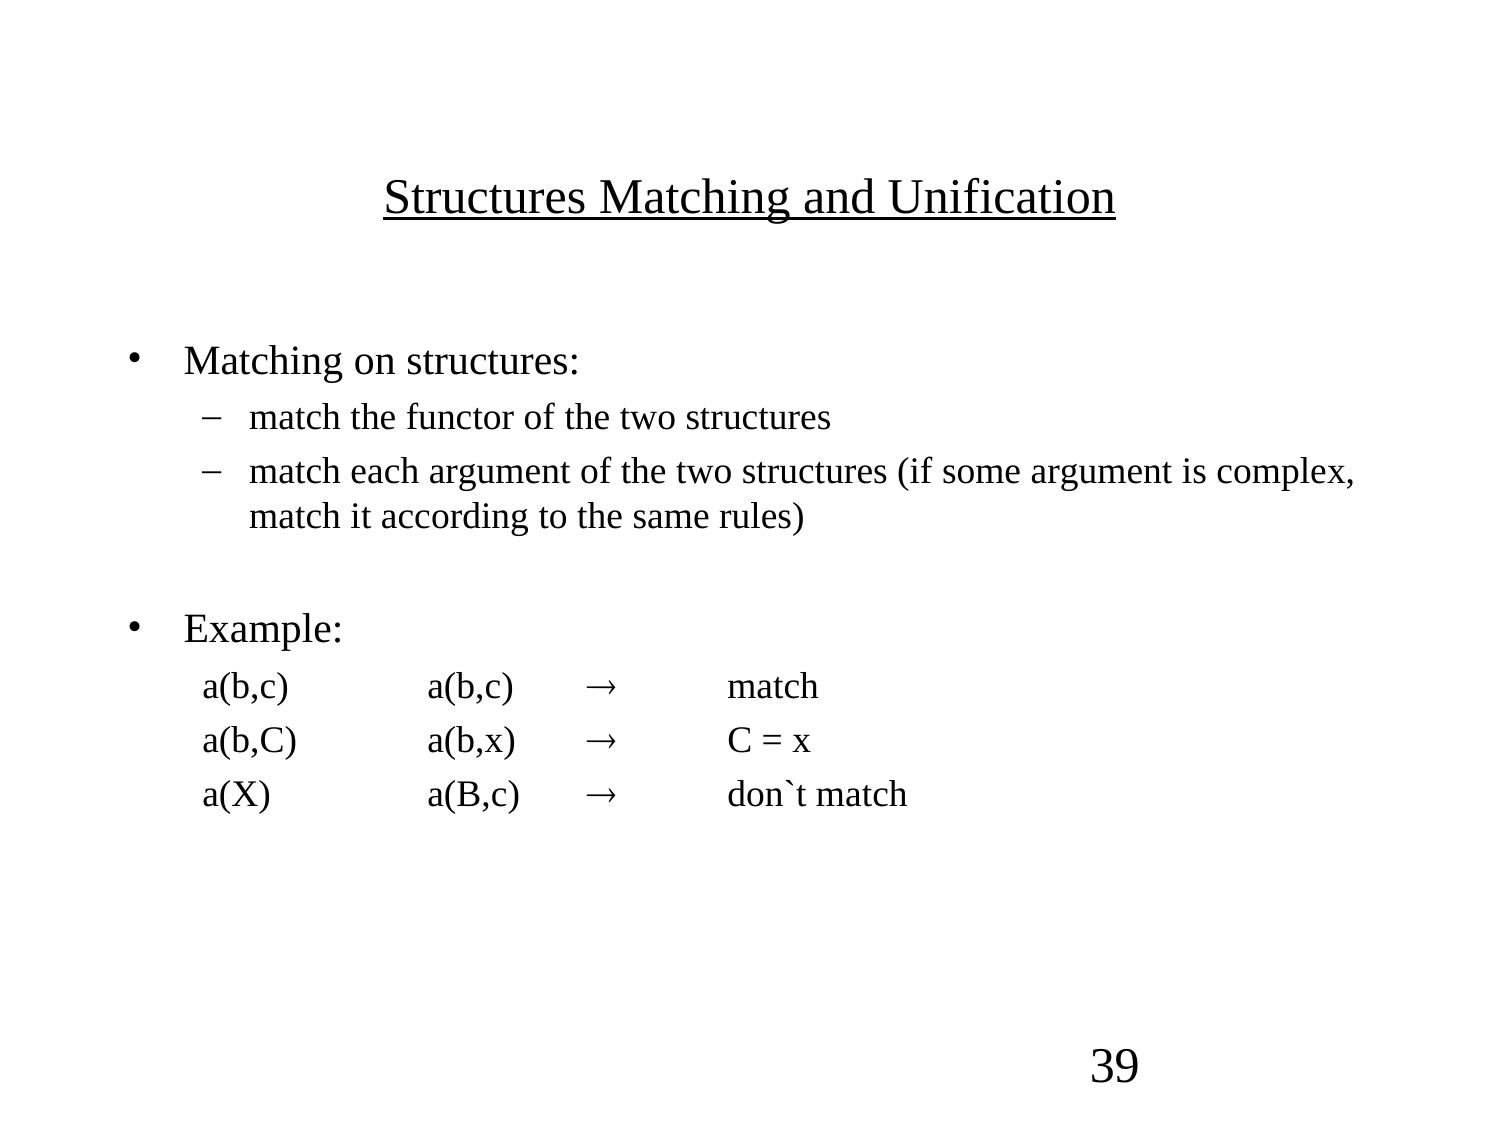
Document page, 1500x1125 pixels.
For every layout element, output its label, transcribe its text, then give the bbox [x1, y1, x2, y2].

title Structures Matching and Unification [112, 99, 1388, 288]
list Matching on structures: match the functor of the two structures match each argument of the two structures (if some argument is complex, match it according to the same rules) Example: a(b,c) a(b,c)  match a(b,C) a(b,x)  C = x a(X) a(B,c)  don`t match [112, 324, 1388, 1000]
